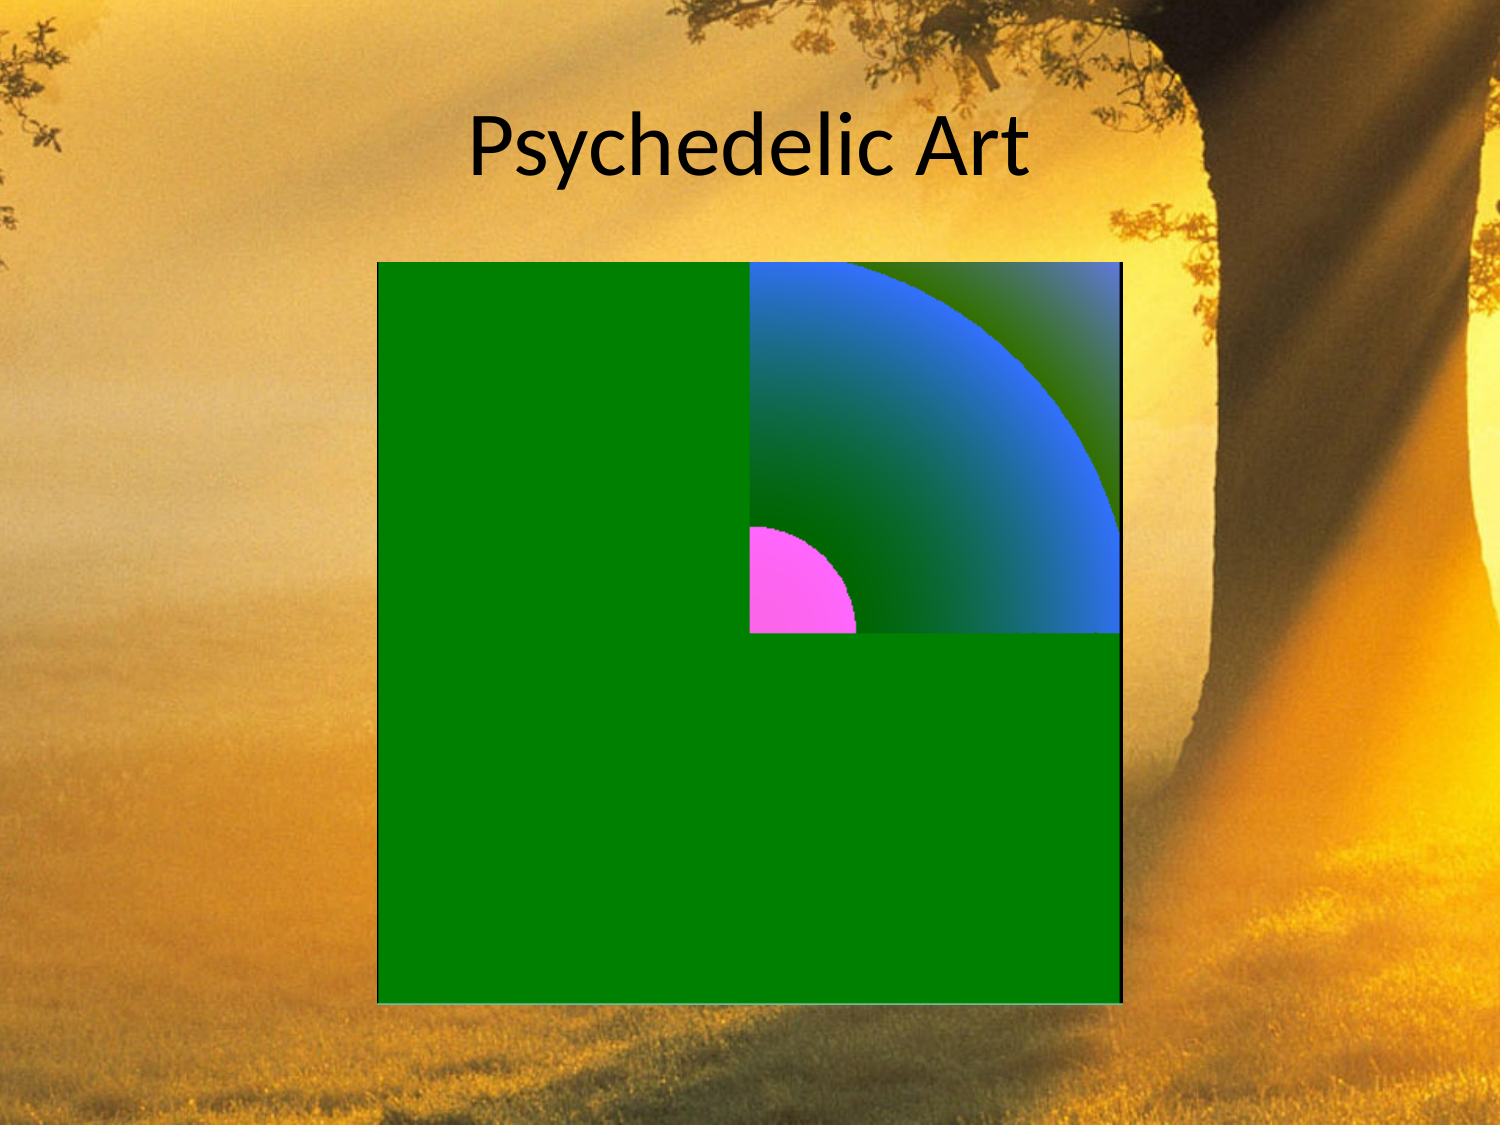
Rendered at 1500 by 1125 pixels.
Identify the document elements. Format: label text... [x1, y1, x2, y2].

picture [0, 0, 1500, 1125]
text_box Psychedelic Art [75, 45, 1425, 233]
